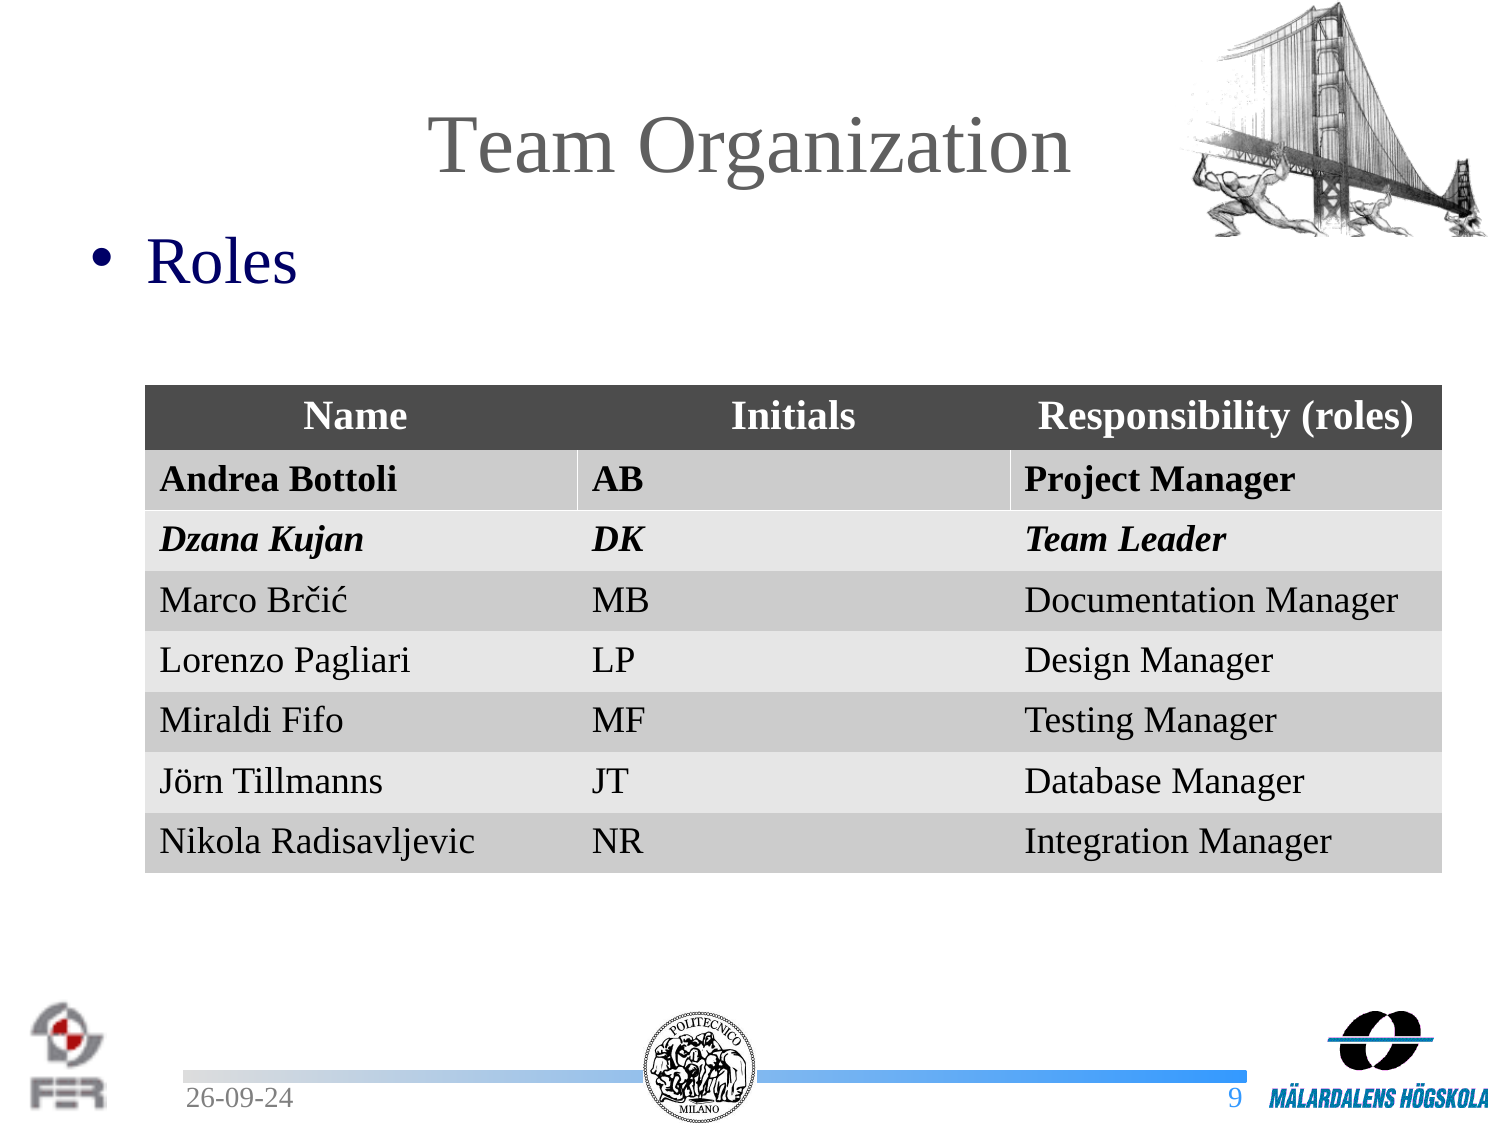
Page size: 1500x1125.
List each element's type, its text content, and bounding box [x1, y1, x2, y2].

table_cell Design Manager [1010, 631, 1442, 692]
table_cell DK [577, 511, 1010, 571]
table_cell Dzana Kujan [145, 511, 577, 571]
table_cell Project Manager [1011, 450, 1442, 510]
table_cell Integration Manager [1010, 813, 1442, 873]
table_cell MB [577, 571, 1010, 631]
table_cell Miraldi Fifo [145, 692, 577, 752]
picture [29, 987, 107, 1125]
picture [1175, 0, 1488, 237]
table_cell Andrea Bottoli [145, 450, 577, 510]
table_cell Jörn Tillmanns [145, 752, 577, 813]
title Team Organization [75, 45, 1175, 209]
table_header Responsibility (roles) [1010, 385, 1442, 450]
table_cell MF [577, 692, 1010, 752]
table_cell Team Leader [1010, 511, 1442, 571]
picture [1368, 1093, 1374, 1104]
table_cell Documentation Manager [1010, 571, 1442, 631]
table_header Initials [577, 385, 1010, 450]
table_cell Testing Manager [1010, 692, 1442, 752]
picture [1454, 1091, 1459, 1108]
text_box 14-01-09 [171, 1070, 396, 1114]
table_cell LP [577, 631, 1010, 692]
picture [1269, 1011, 1488, 1108]
table_cell Nikola Radisavljevic [145, 813, 577, 873]
table_cell Marco Brčić [145, 571, 577, 631]
list Roles [75, 209, 1426, 952]
picture [643, 1011, 757, 1123]
table_header Name [145, 385, 577, 450]
text_box <numero> [1186, 1070, 1258, 1114]
table_cell NR [577, 813, 1010, 873]
table_cell Database Manager [1010, 752, 1442, 813]
table_cell Lorenzo Pagliari [145, 631, 577, 692]
table_cell JT [577, 752, 1010, 813]
picture [1435, 1096, 1441, 1104]
table_cell AB [578, 450, 1010, 510]
